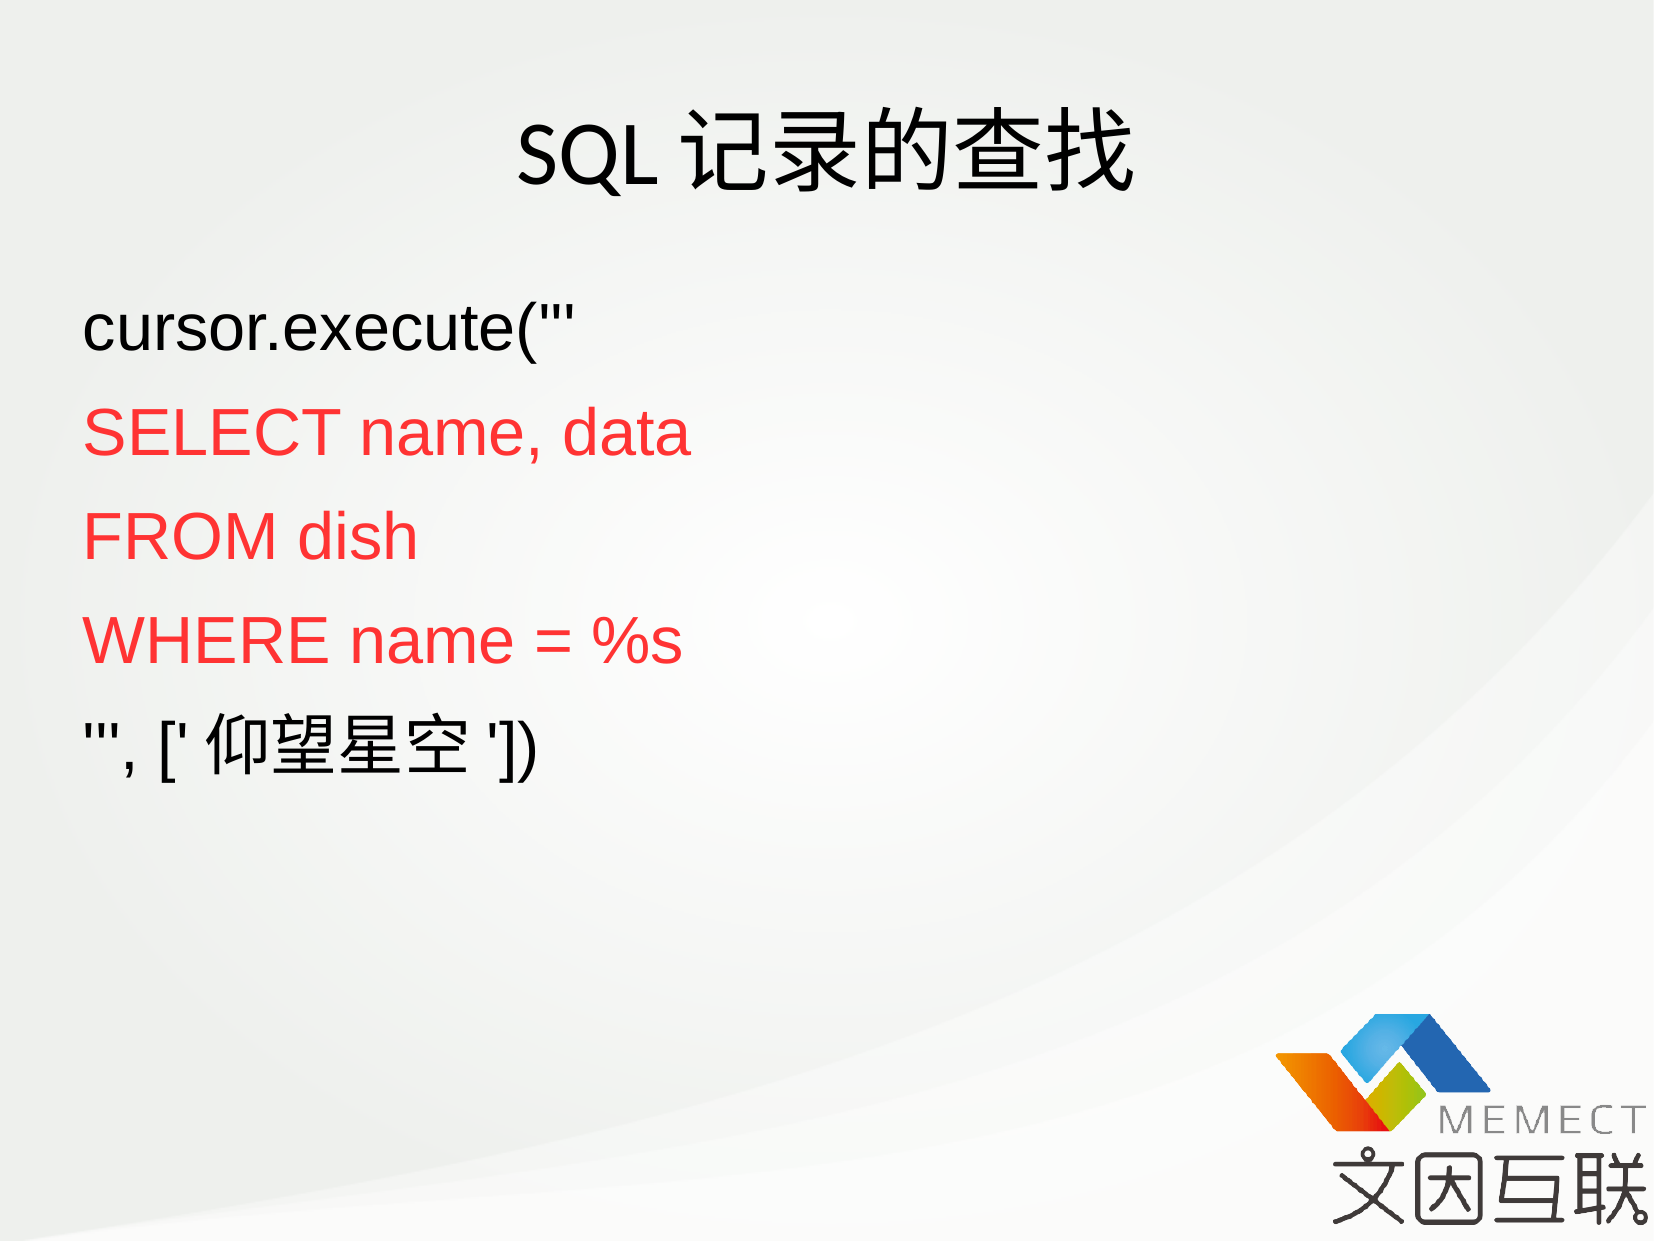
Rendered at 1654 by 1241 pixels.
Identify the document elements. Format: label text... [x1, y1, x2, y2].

picture [0, 0, 1654, 1241]
title SQL记录的查找 [82, 49, 1571, 257]
list cursor.execute(''' SELECT name, data FROM dish WHERE name = %s ''', ['仰望星空']) [82, 290, 1571, 1010]
